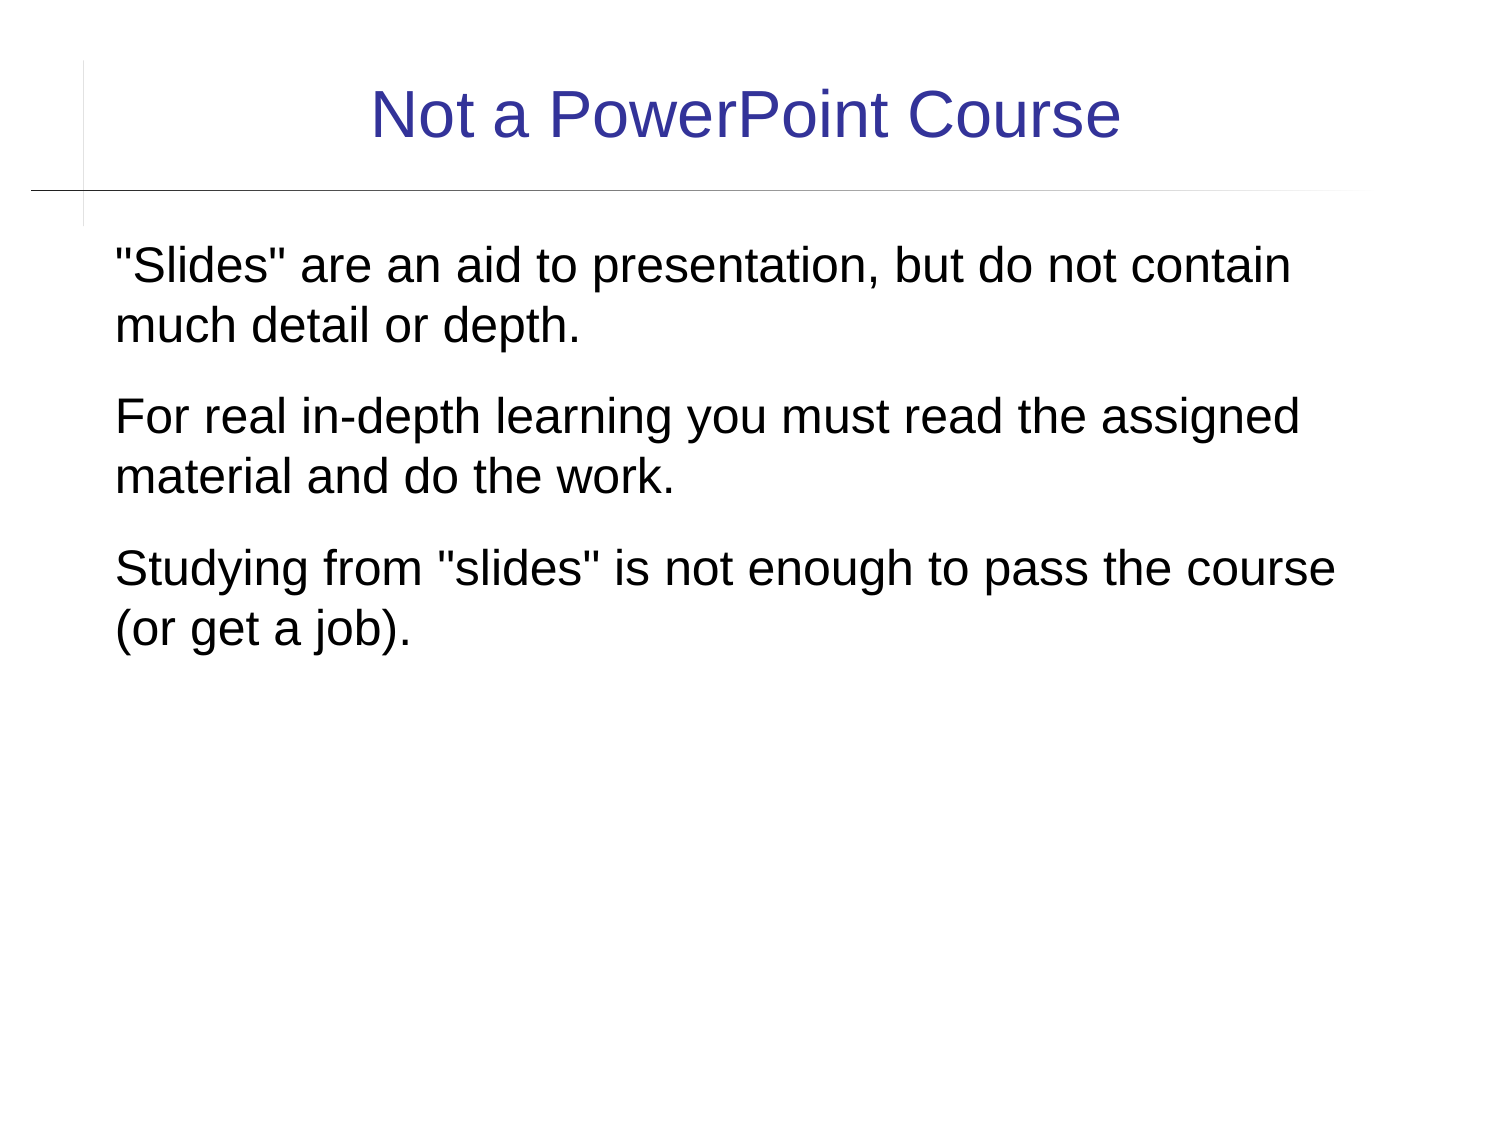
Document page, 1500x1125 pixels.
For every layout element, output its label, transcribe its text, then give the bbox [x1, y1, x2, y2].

list "Slides" are an aid to presentation, but do not contain much detail or depth. For real in-depth learning you must read the assigned material and do the work. Studying from "slides" is not enough to pass the course (or get a job). [100, 224, 1394, 976]
title Not a PowerPoint Course [100, 42, 1394, 179]
